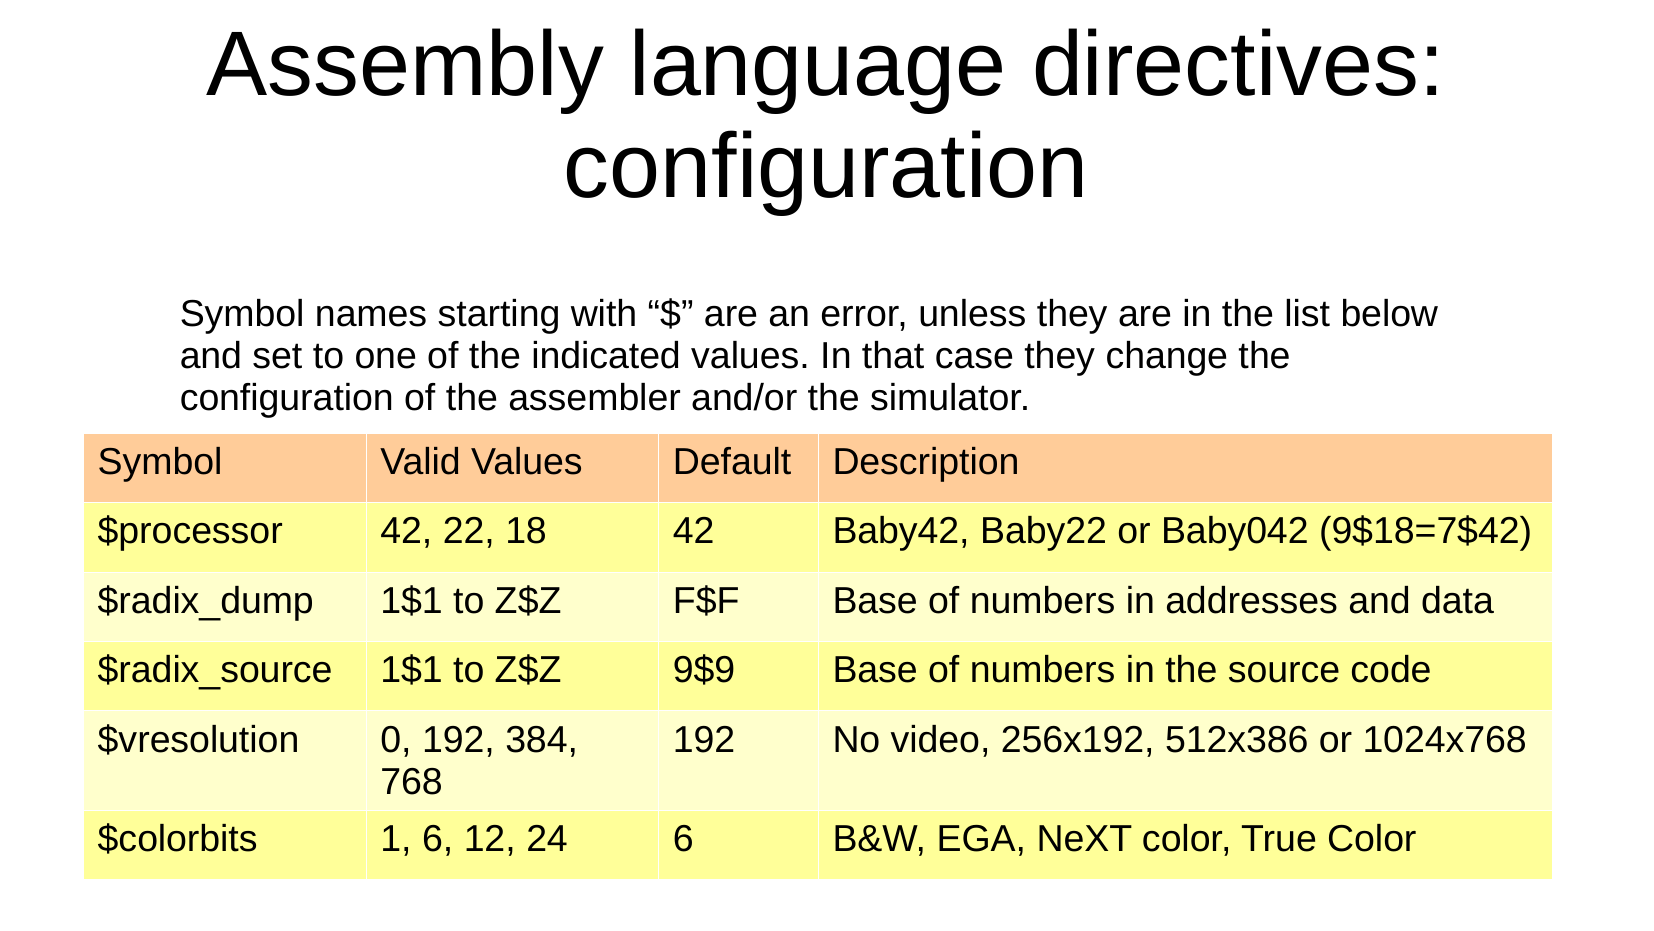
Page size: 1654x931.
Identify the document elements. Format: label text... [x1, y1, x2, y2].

table_cell 1$1 to Z$Z [367, 642, 658, 710]
table_cell $radix_dump [84, 573, 366, 641]
table_header Default [659, 434, 818, 502]
table_cell 42, 22, 18 [367, 503, 658, 572]
text_box Symbol names starting with “$” are an error, unless they are in the list below and set to one of the indicated values. In that case they change the configuration of the assembler and/or the simulator. [165, 285, 1501, 426]
table_cell $processor [84, 503, 366, 572]
table_cell B&W, EGA, NeXT color, True Color [819, 811, 1552, 879]
table_cell 6 [659, 811, 818, 879]
table_cell $colorbits [84, 811, 366, 879]
table_cell 9$9 [659, 642, 818, 710]
table_cell Base of numbers in addresses and data [819, 573, 1552, 641]
table_cell 0, 192, 384, 768 [367, 711, 658, 810]
table_cell Baby42, Baby22 or Baby042 (9$18=7$42) [819, 503, 1552, 572]
table_cell $radix_source [84, 642, 366, 710]
table_cell F$F [659, 573, 818, 641]
table_header Valid Values [367, 434, 658, 502]
table_cell 1$1 to Z$Z [367, 573, 658, 641]
table_cell 1, 6, 12, 24 [367, 811, 658, 879]
table_cell 42 [659, 503, 818, 572]
table_cell $vresolution [84, 711, 366, 810]
table_cell Base of numbers in the source code [819, 642, 1552, 710]
table_header Description [819, 434, 1552, 502]
table_header Symbol [84, 434, 366, 502]
title Assembly language directives: configuration [82, 12, 1571, 218]
table_cell 192 [659, 711, 818, 810]
table_cell No video, 256x192, 512x386 or 1024x768 [819, 711, 1552, 810]
